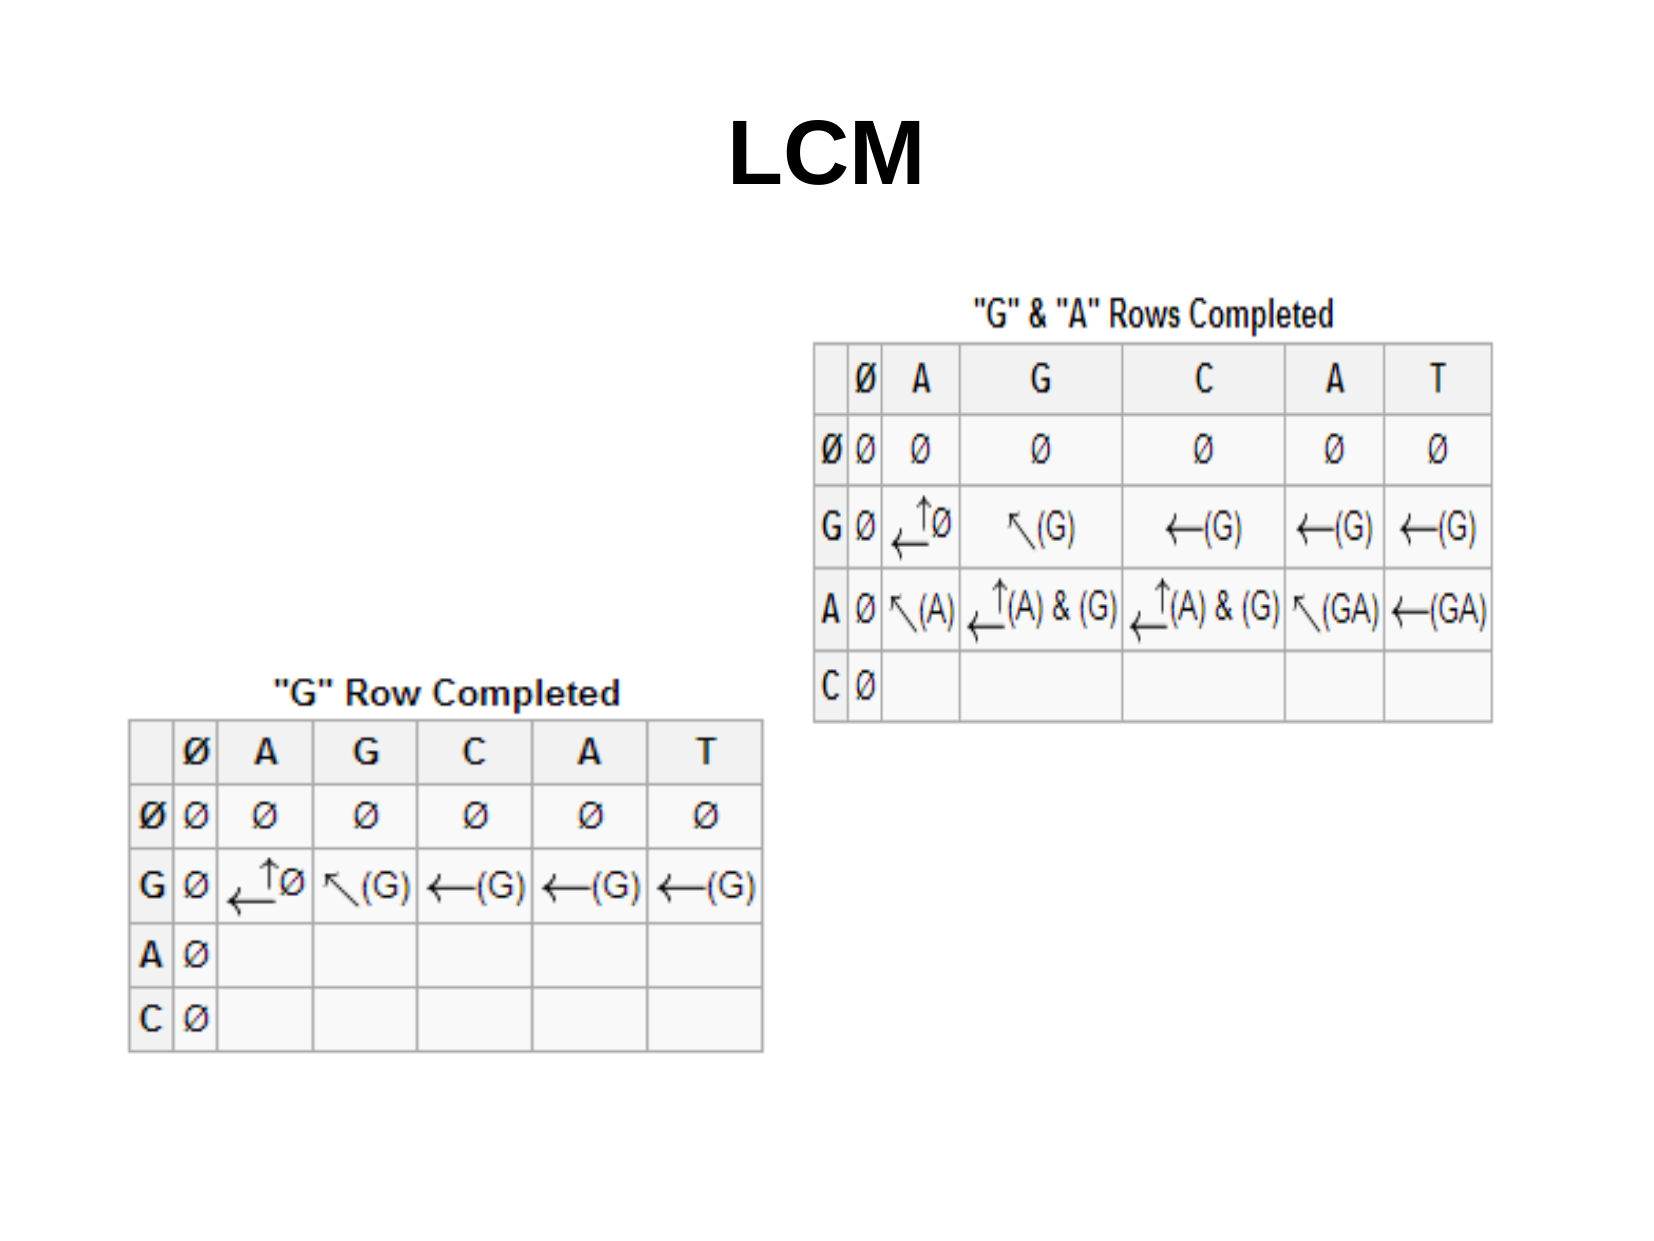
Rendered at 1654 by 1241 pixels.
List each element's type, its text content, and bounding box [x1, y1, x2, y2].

picture [803, 293, 1523, 733]
title LCM [82, 49, 1571, 257]
picture [107, 661, 792, 1075]
